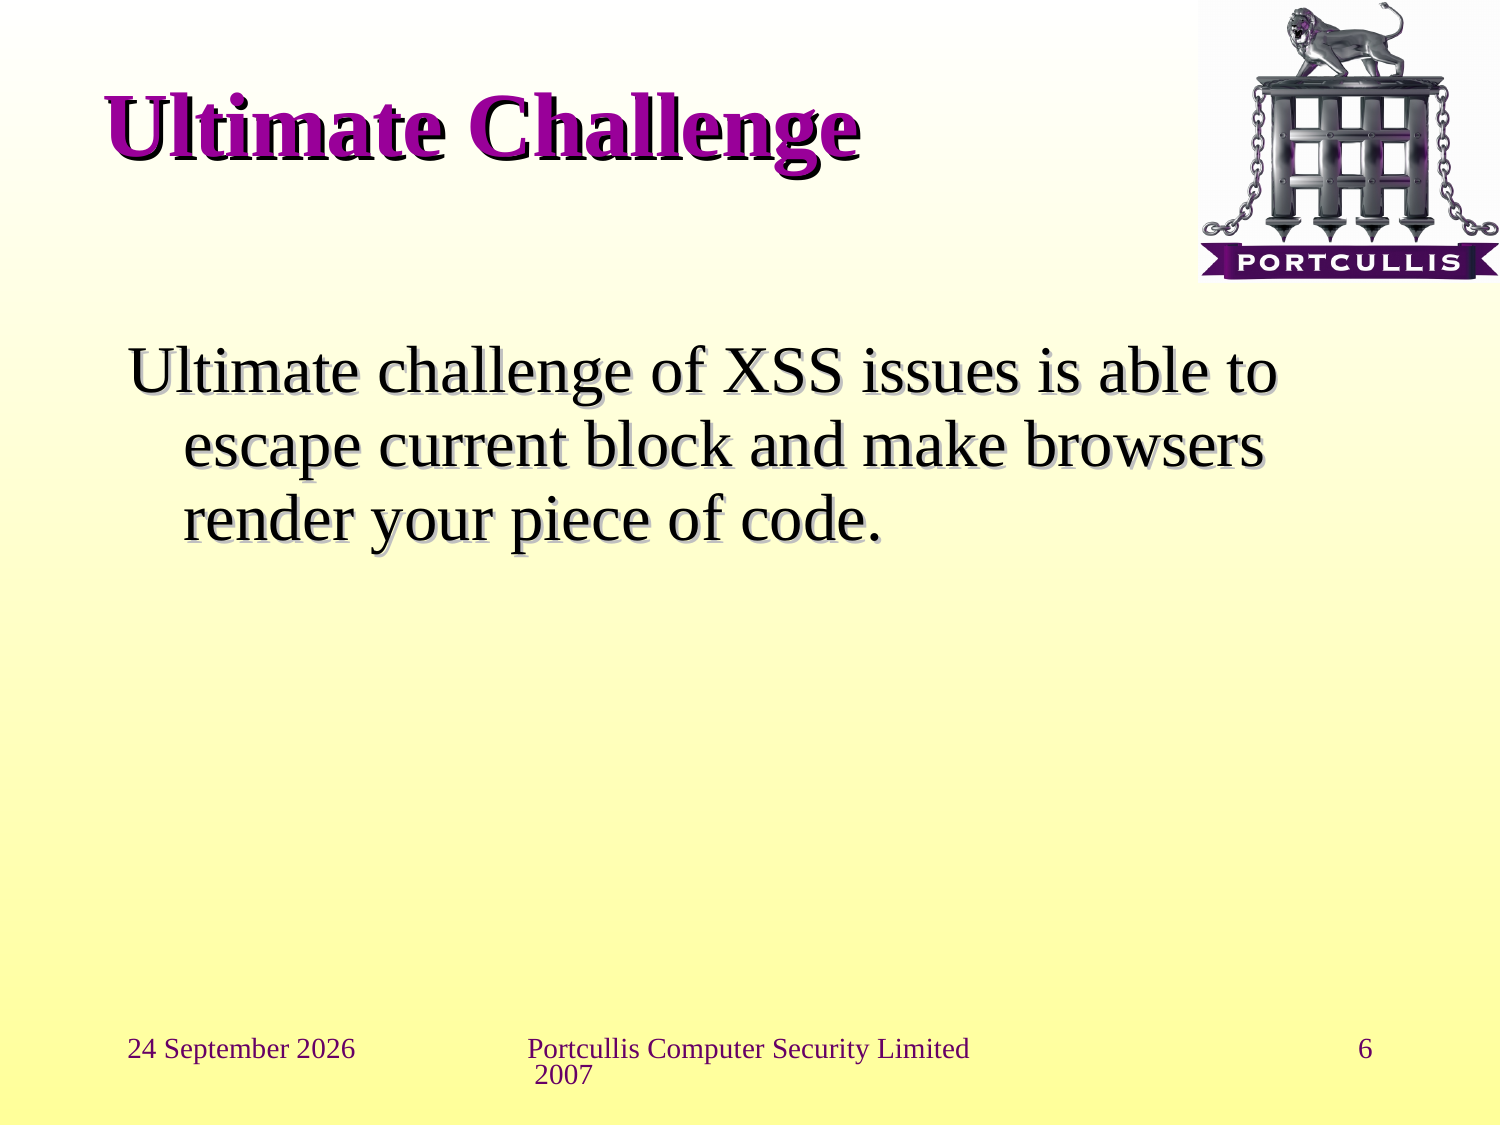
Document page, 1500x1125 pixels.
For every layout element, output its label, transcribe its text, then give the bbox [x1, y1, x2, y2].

title Ultimate Challenge [0, 0, 963, 250]
list Ultimate challenge of XSS issues is able to escape current block and make browsers render your piece of code. [112, 324, 1388, 1001]
picture [1198, 0, 1500, 283]
